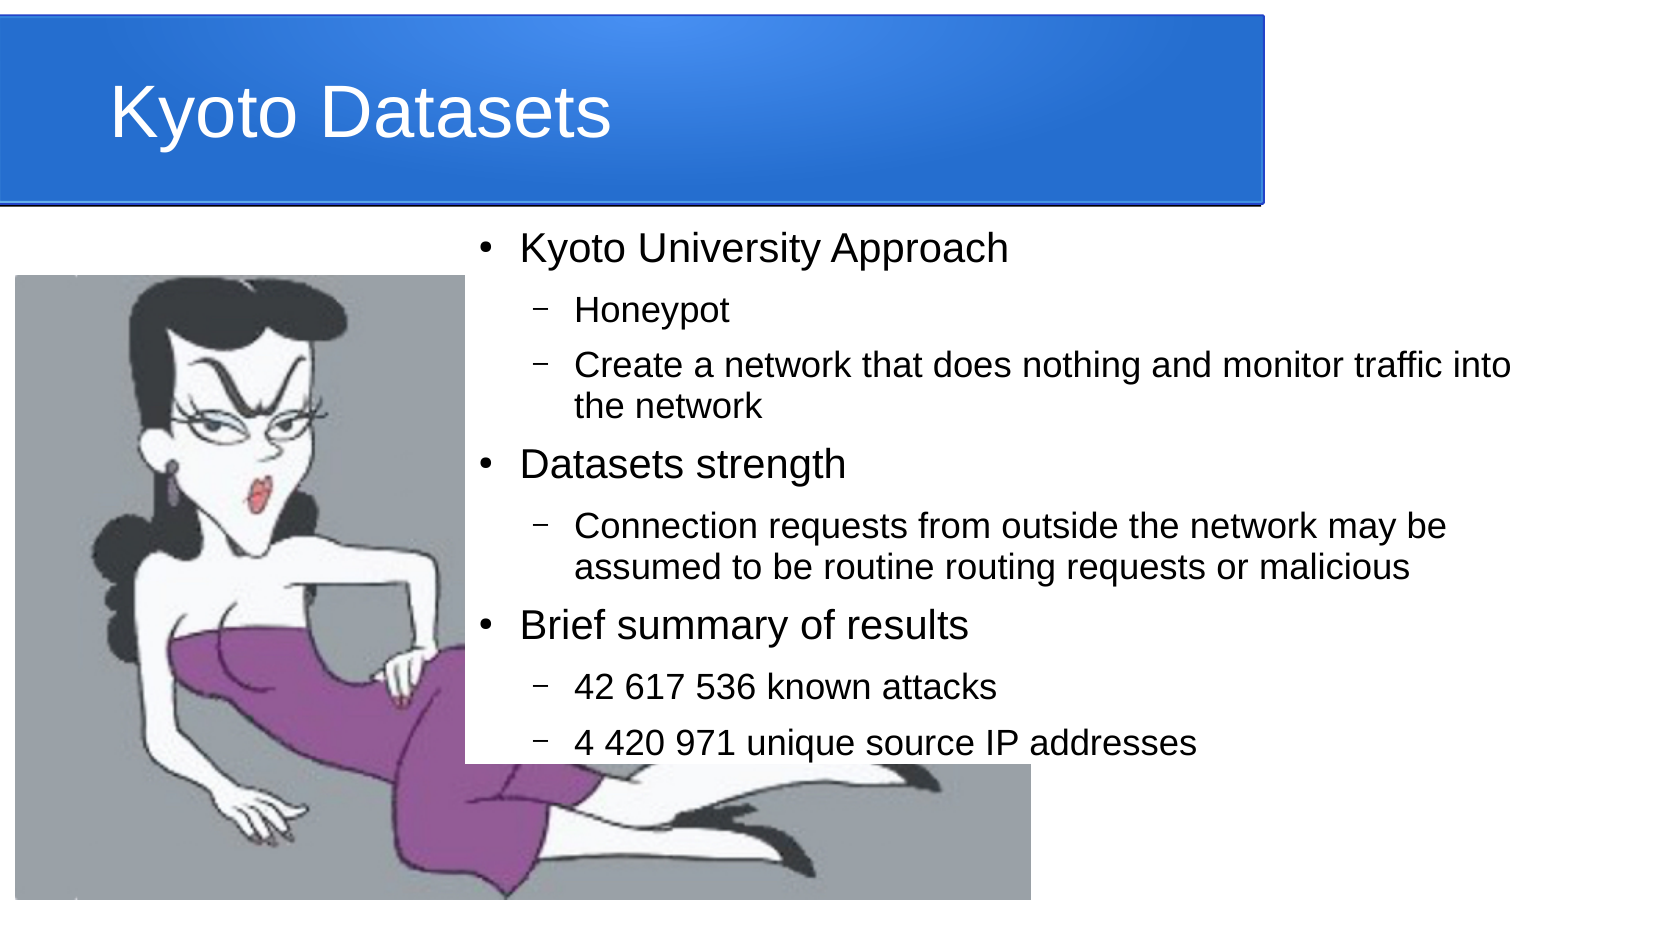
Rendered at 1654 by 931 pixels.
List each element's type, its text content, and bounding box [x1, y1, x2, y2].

list Kyoto University Approach Honeypot Create a network that does nothing and monitor traffic into the network Datasets strength Connection requests from outside the network may be assumed to be routine routing requests or malicious Brief summary of results 42 617 536 known attacks 4 420 971 unique source IP addresses [465, 224, 1571, 764]
picture [15, 275, 1031, 901]
title Kyoto Datasets [82, 35, 1235, 189]
